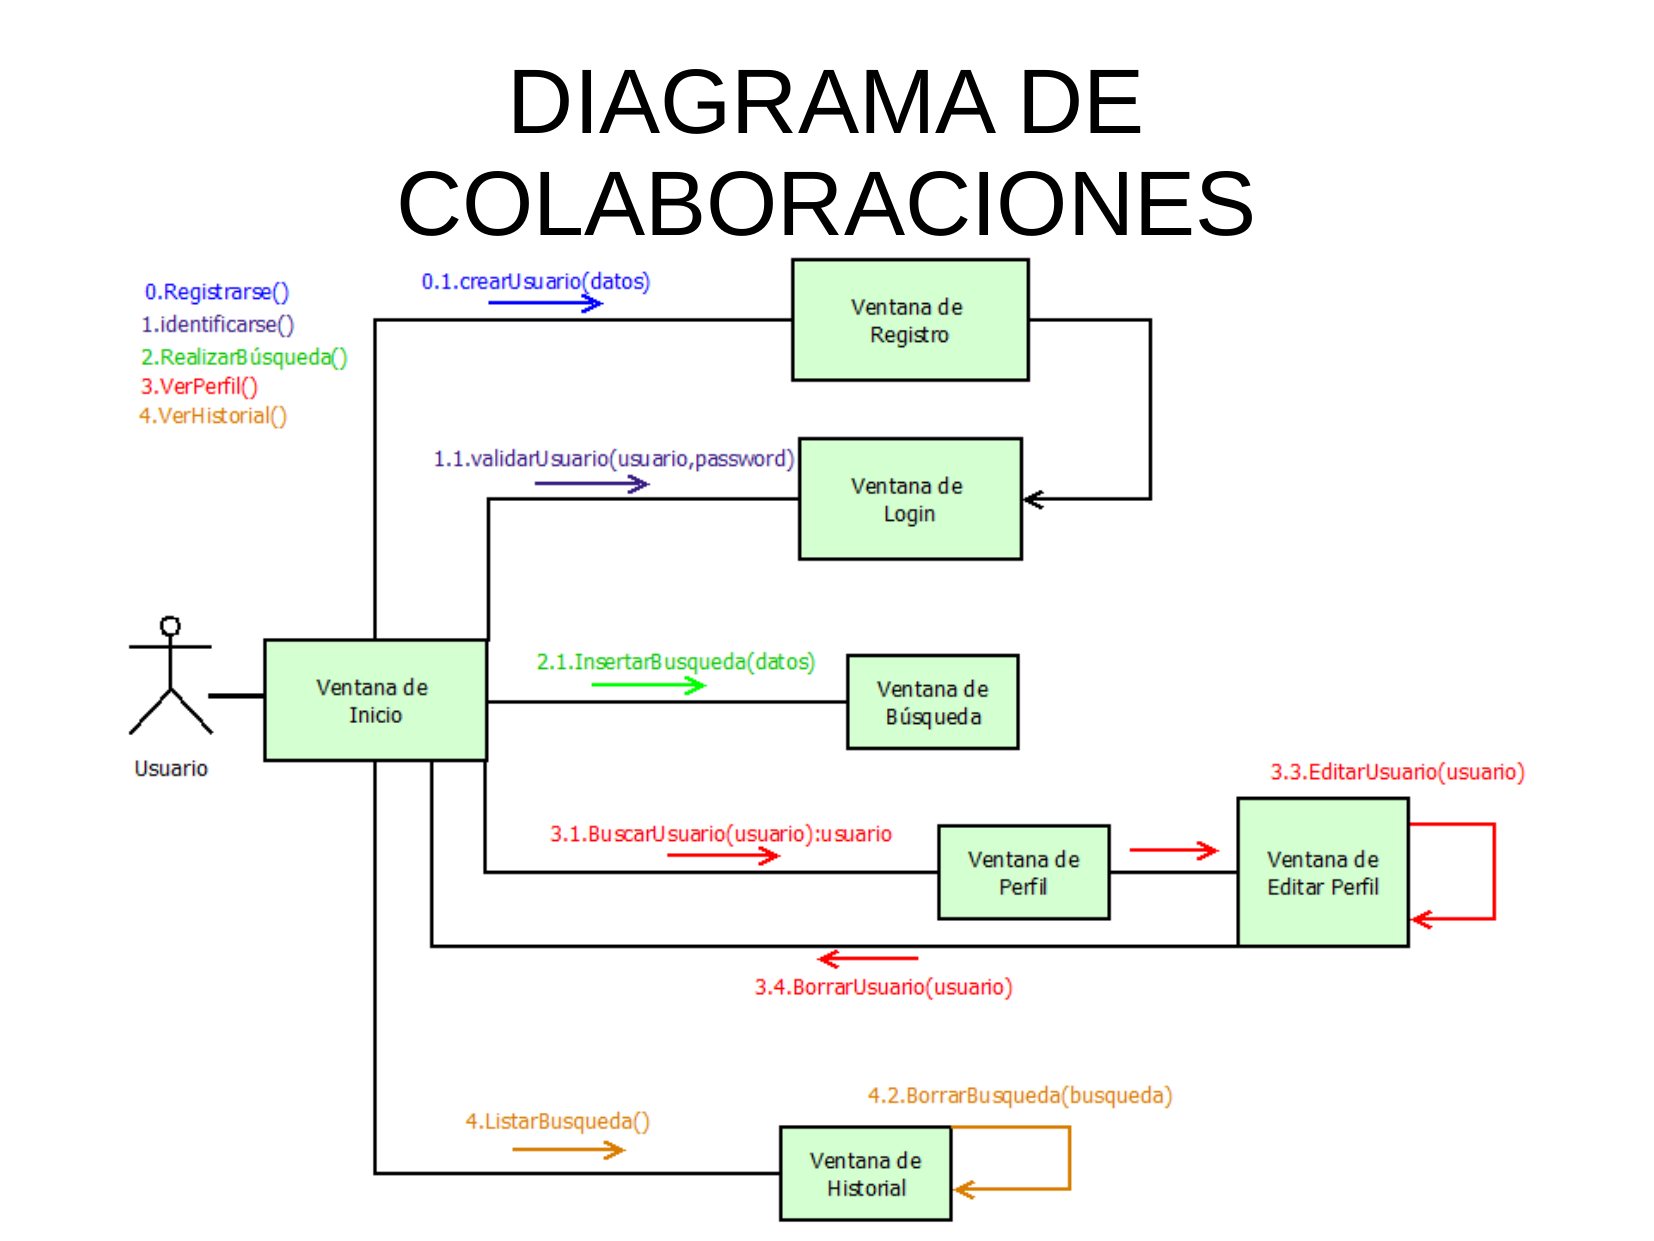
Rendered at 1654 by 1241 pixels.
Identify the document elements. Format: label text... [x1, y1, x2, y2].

picture [114, 248, 1548, 1241]
title DIAGRAMA DE COLABORACIONES [82, 49, 1571, 257]
